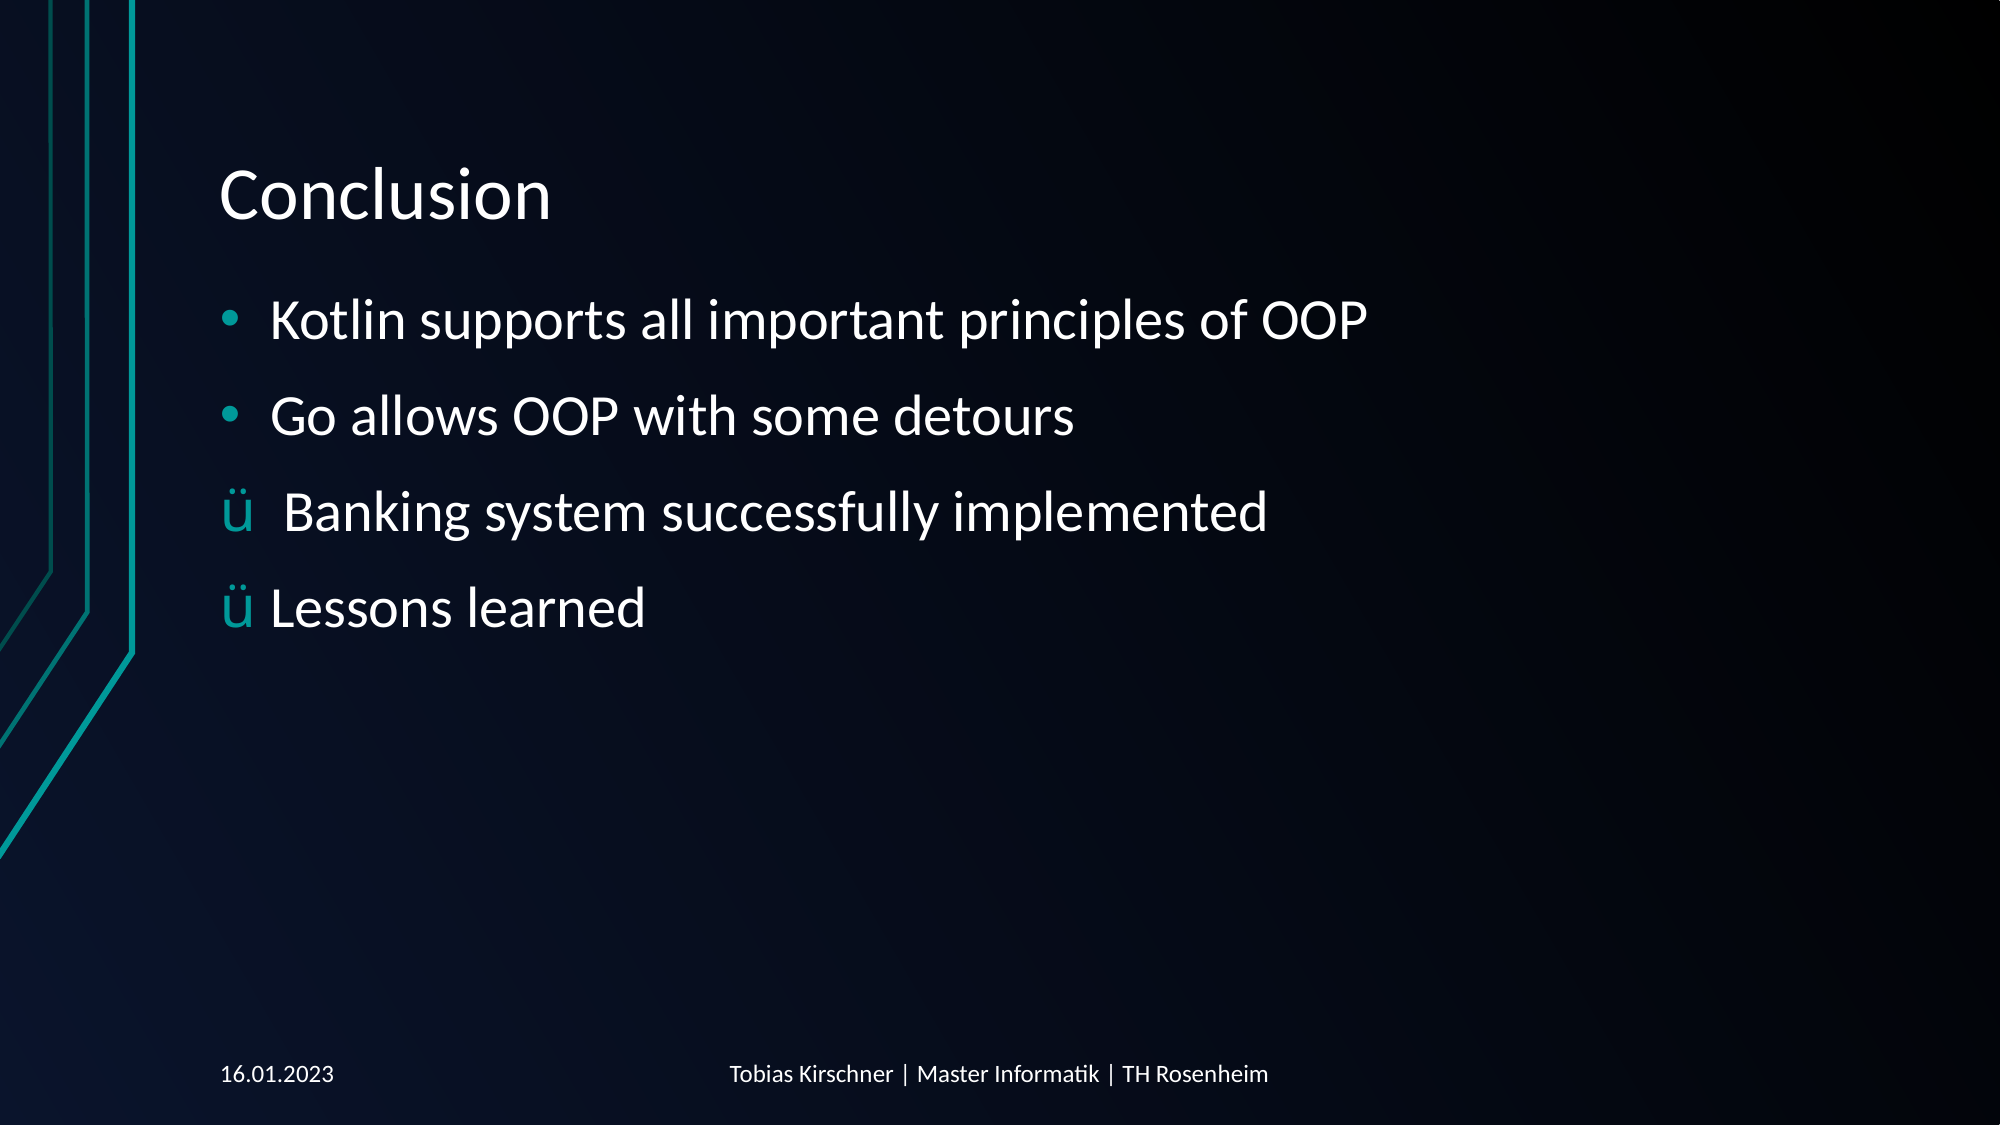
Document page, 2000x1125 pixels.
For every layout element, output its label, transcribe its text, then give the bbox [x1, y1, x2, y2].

text_box 16.01.2023 [199, 1042, 566, 1103]
title Conclusion [199, 45, 1900, 246]
list Kotlin supports all important principles of OOP Go allows OOP with some detours Banking system successfully implemented Lessons learned [199, 279, 1900, 1012]
text_box Tobias Kirschner | Master Informatik | TH Rosenheim [566, 1042, 1433, 1103]
